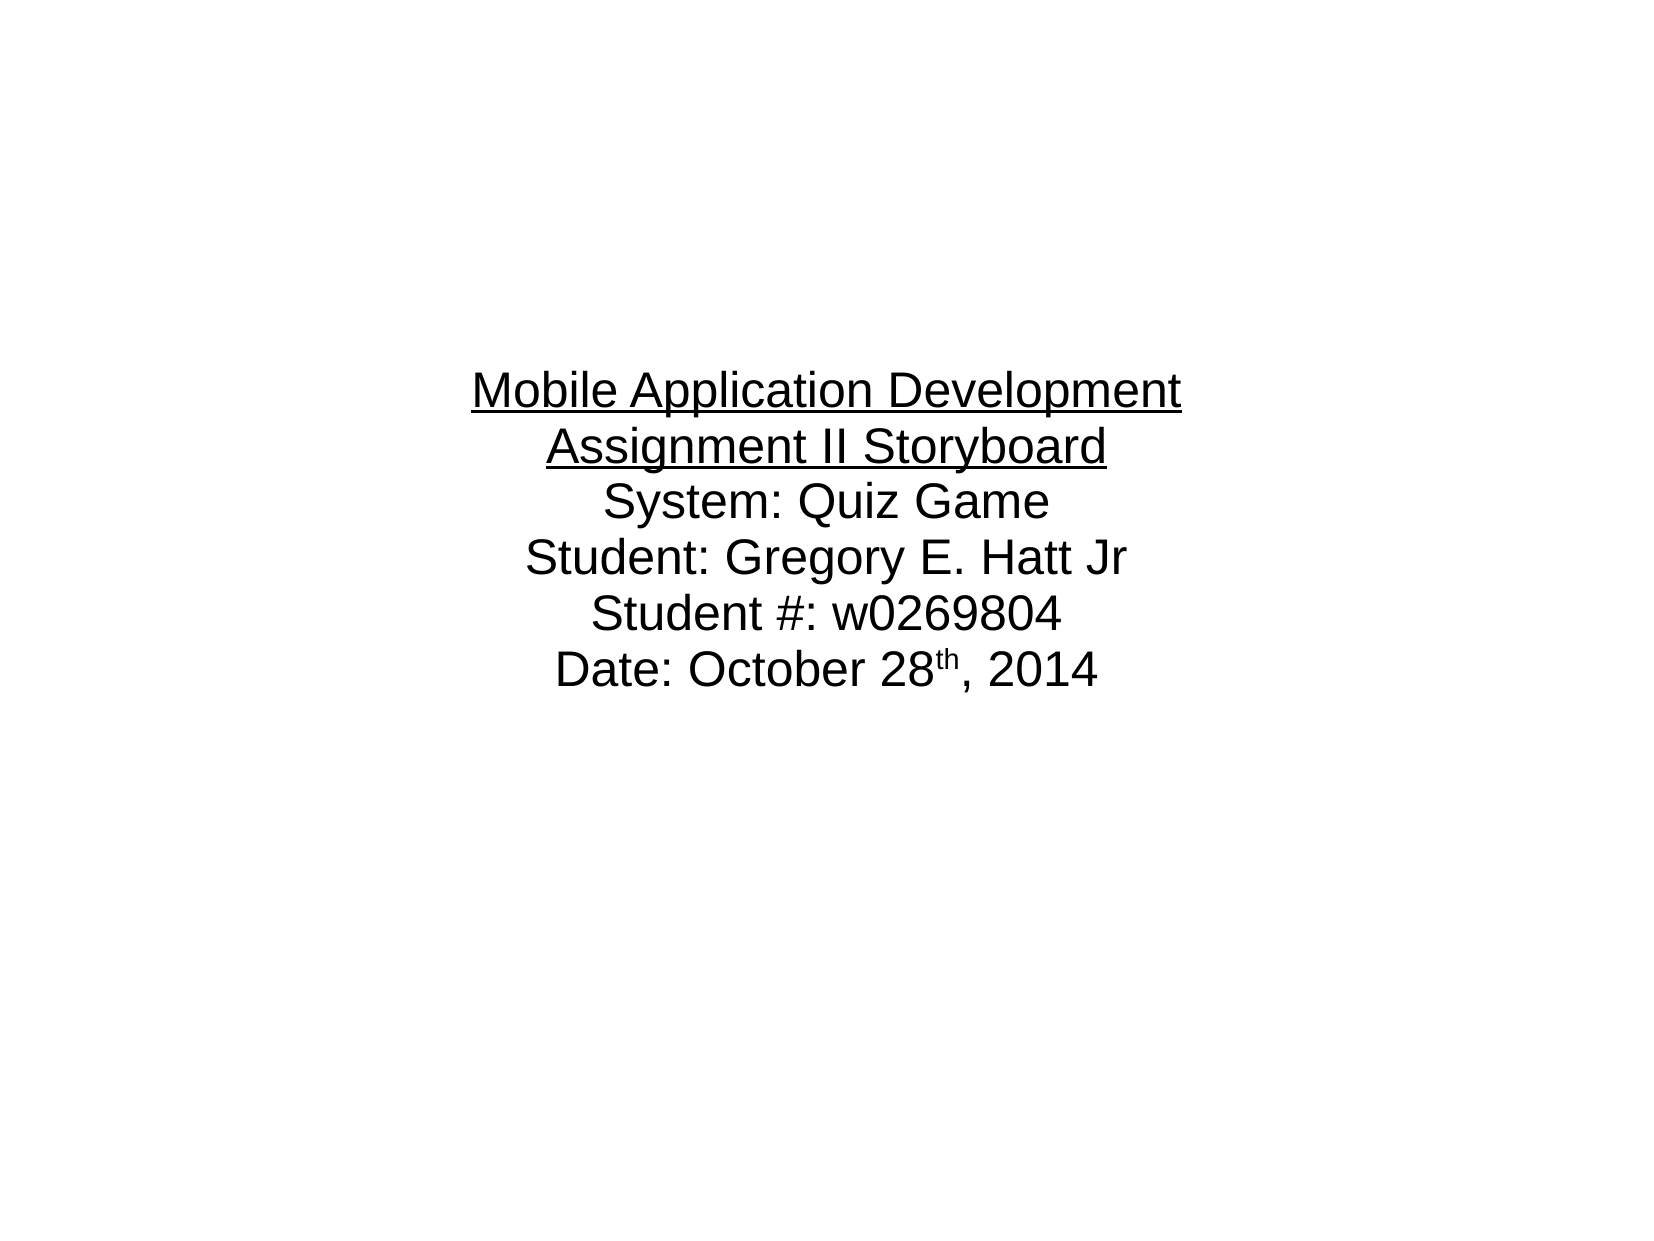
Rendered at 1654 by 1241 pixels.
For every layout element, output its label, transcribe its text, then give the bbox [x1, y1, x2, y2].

subtitle Mobile Application Development Assignment II Storyboard System: Quiz Game Student: Gregory E. Hatt Jr Student #: w0269804 Date: October 28th, 2014 [82, 49, 1571, 1010]
